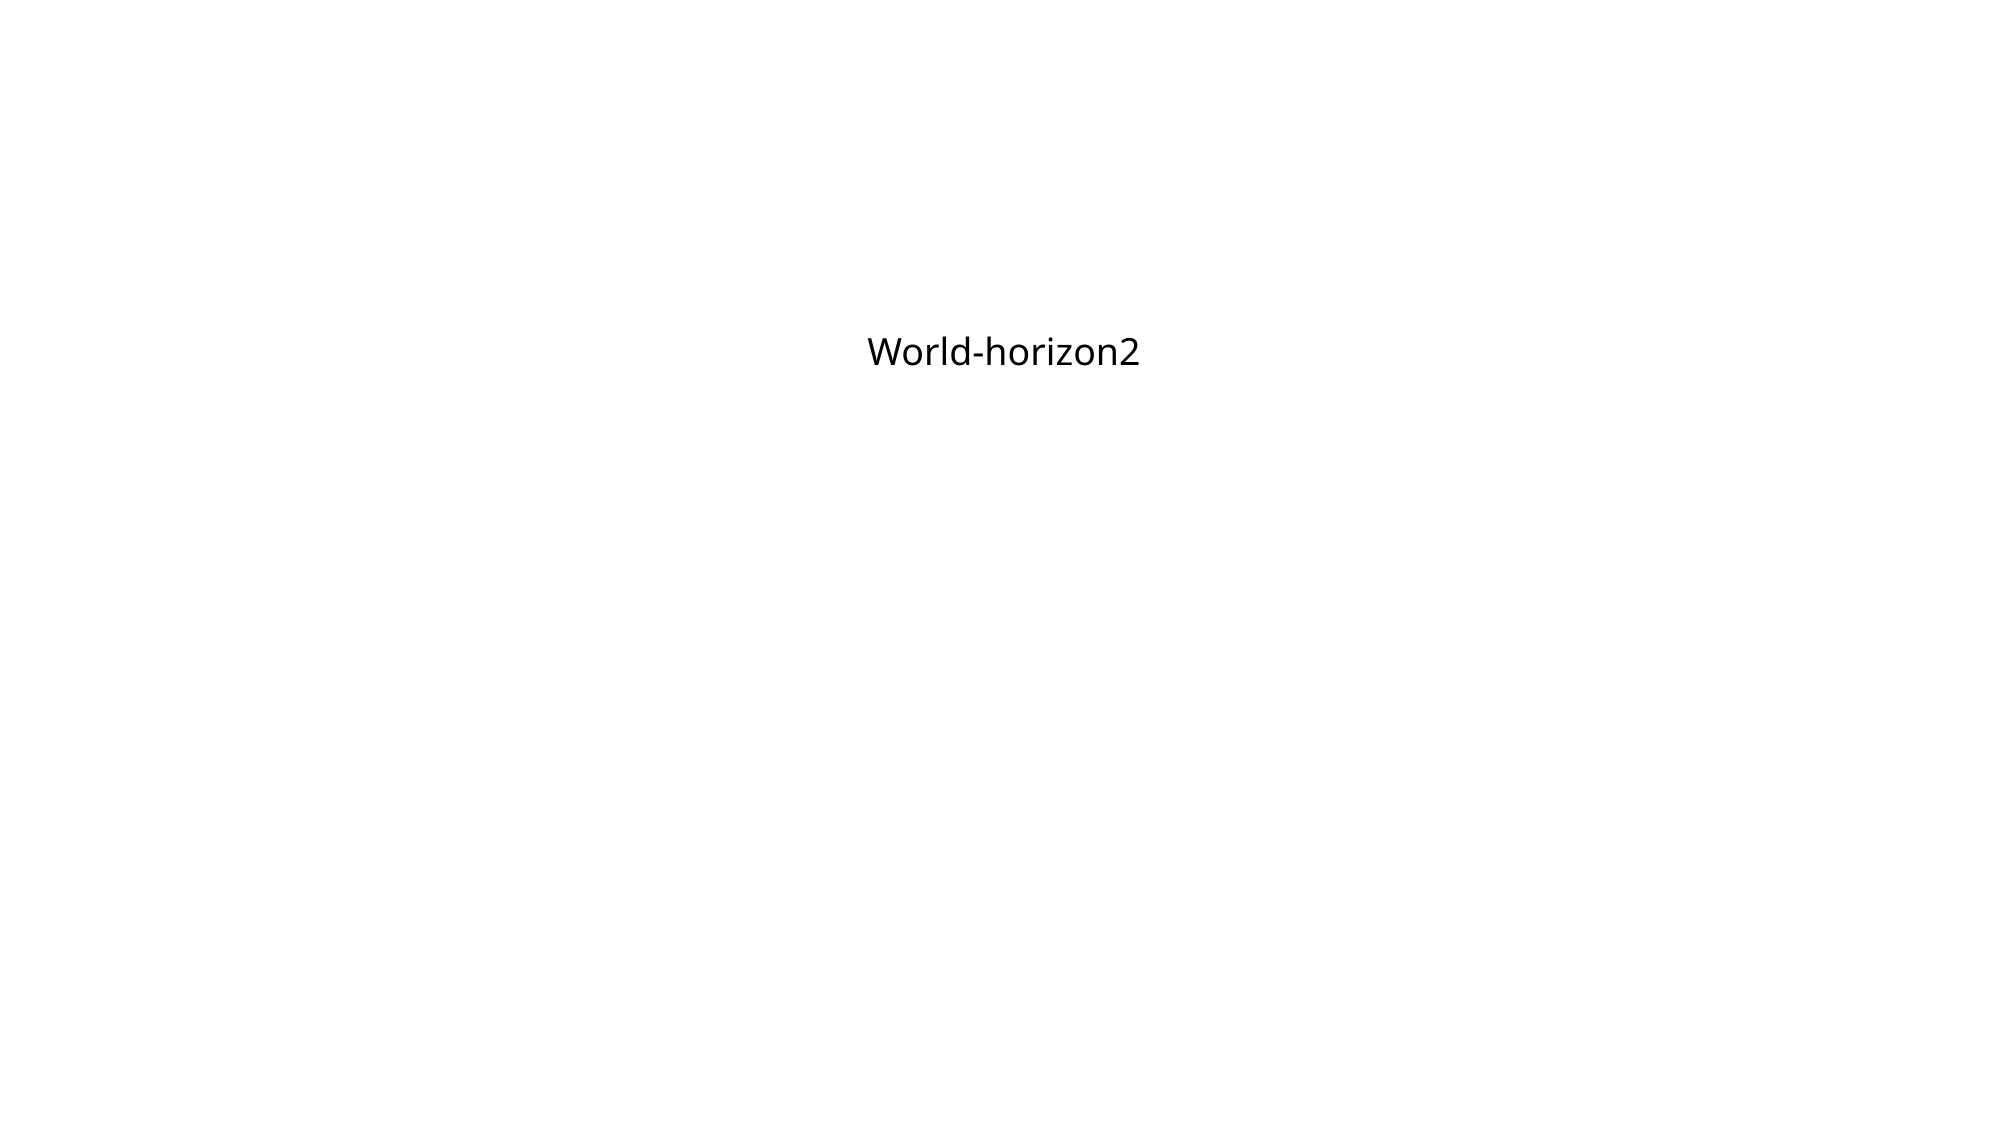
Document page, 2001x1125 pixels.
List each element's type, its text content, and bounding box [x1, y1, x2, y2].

text_box World-horizon2 [852, 320, 1146, 427]
